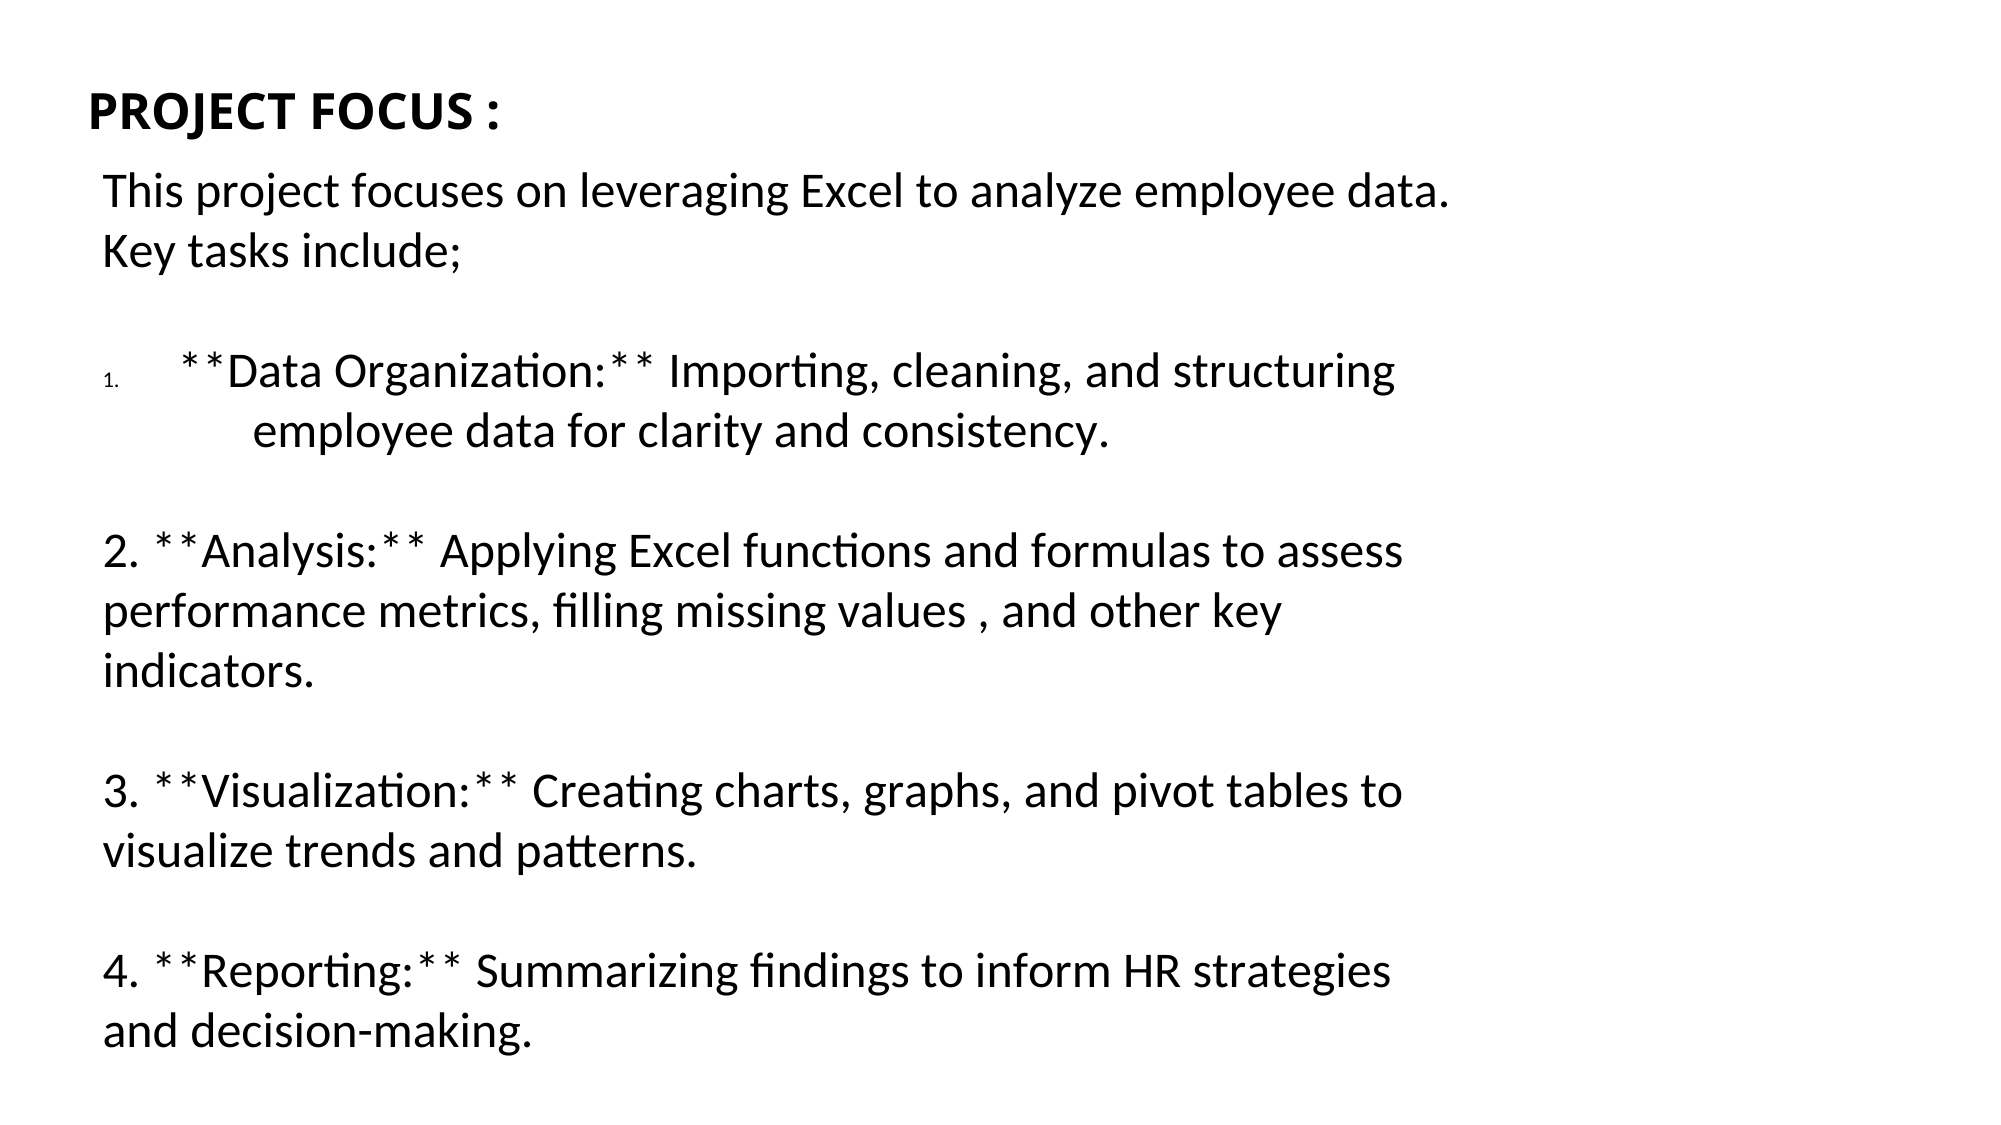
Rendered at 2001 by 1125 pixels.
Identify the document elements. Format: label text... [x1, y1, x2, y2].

title PROJECT FOCUS : [87, 80, 1840, 131]
text_box This project focuses on leveraging Excel to analyze employee data. Key tasks include; **Data Organization:** Importing, cleaning, and structuring employee data for clarity and consistency. 2. **Analysis:** Applying Excel functions and formulas to assess performance metrics, filling missing values , and other key indicators. 3. **Visualization:** Creating charts, graphs, and pivot tables to visualize trends and patterns. 4. **Reporting:** Summarizing findings to inform HR strategies and decision-making. [87, 149, 1487, 865]
